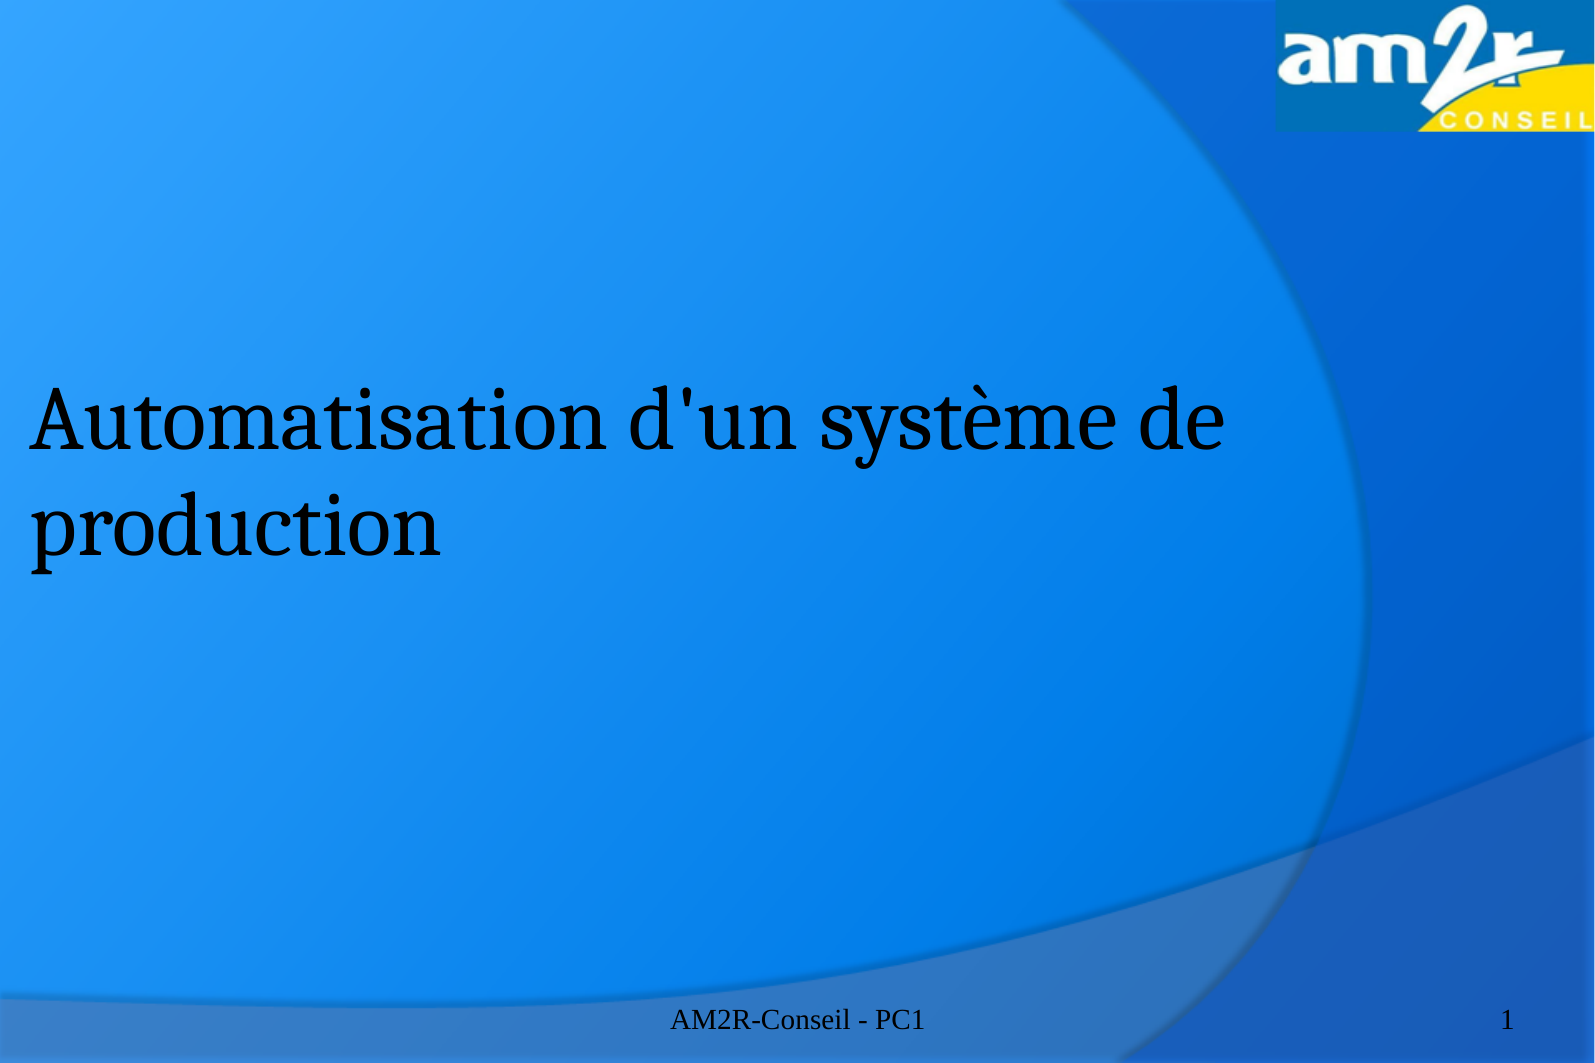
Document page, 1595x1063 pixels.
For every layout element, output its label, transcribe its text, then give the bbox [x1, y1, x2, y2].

title Automatisation d'un système de production [29, 295, 1329, 650]
picture [0, 0, 1595, 1063]
